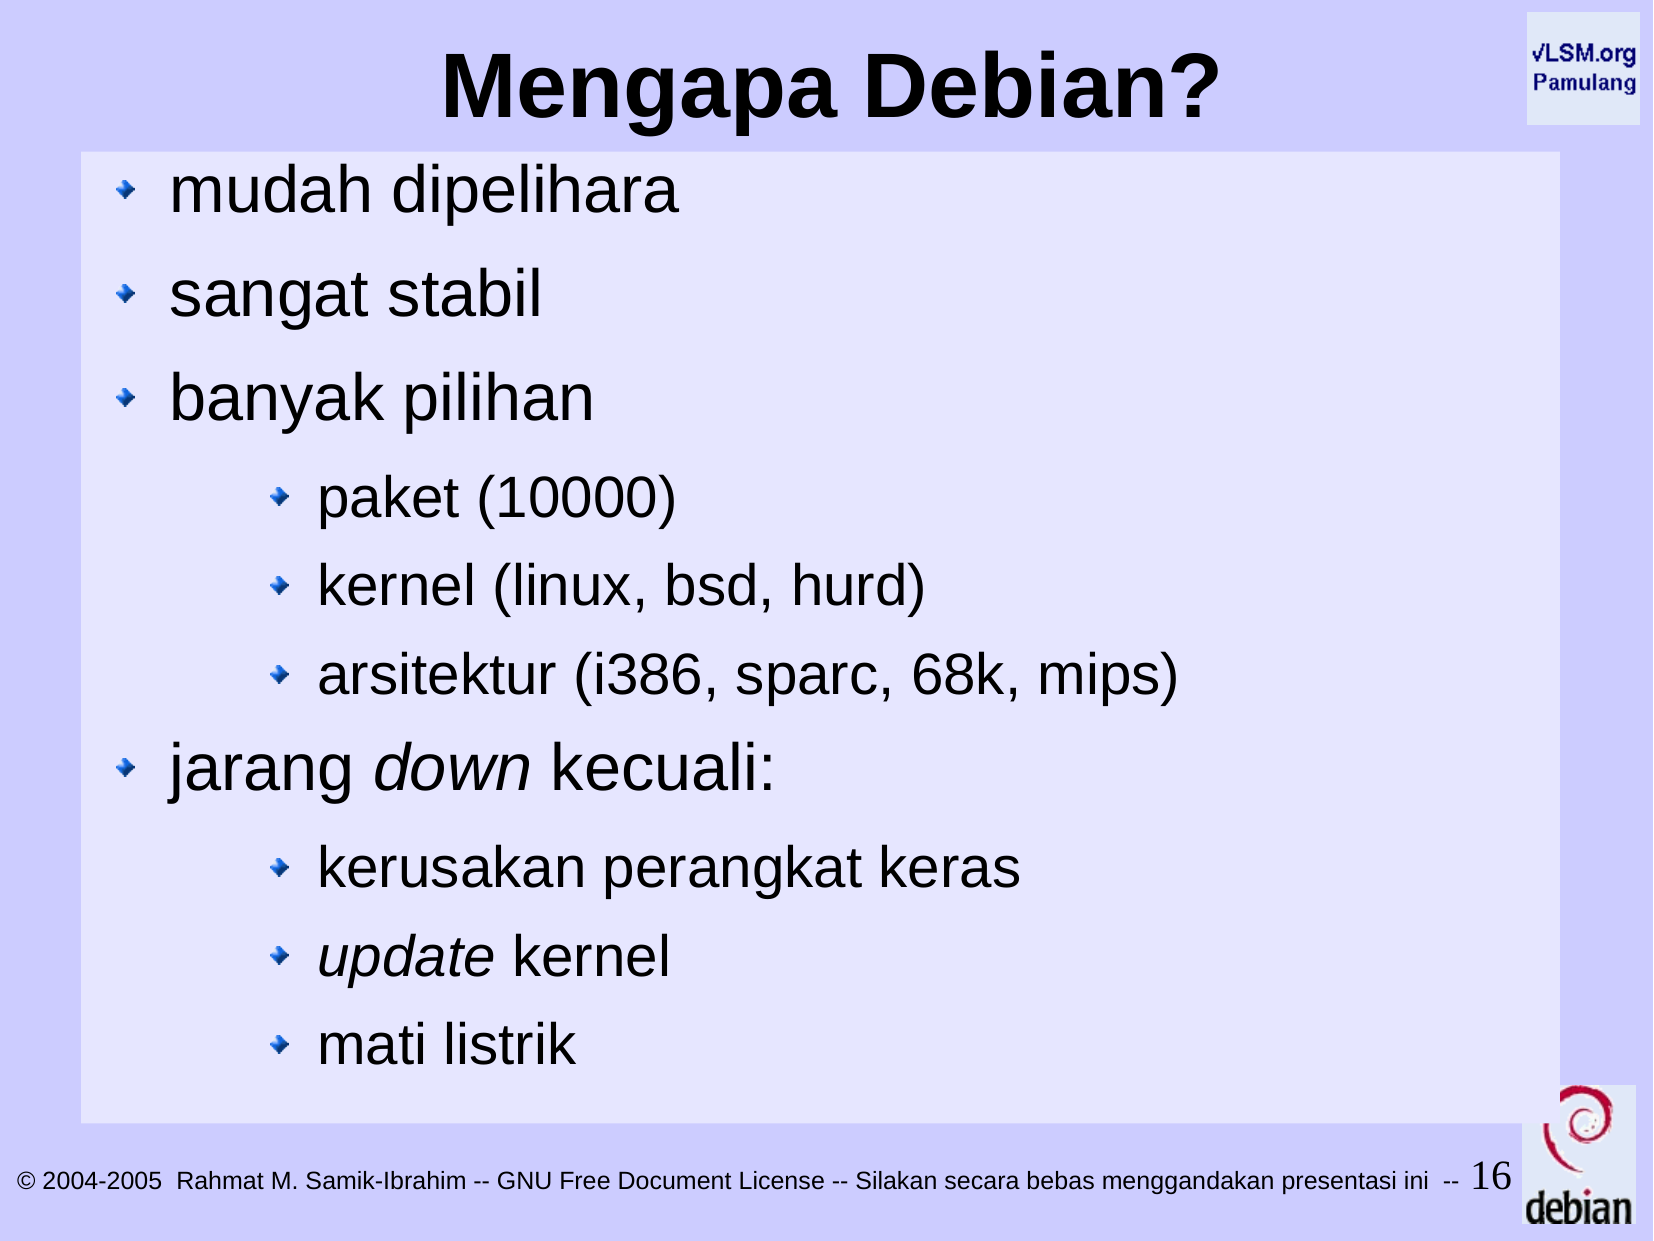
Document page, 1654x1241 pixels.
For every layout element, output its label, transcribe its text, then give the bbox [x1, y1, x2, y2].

picture [1522, 1085, 1636, 1224]
title Mengapa Debian? [40, 31, 1625, 142]
list mudah dipelihara sangat stabil banyak pilihan paket (10000) kernel (linux, bsd, hurd) arsitektur (i386, sparc, 68k, mips) jarang down kecuali: kerusakan perangkat keras update kernel mati listrik [81, 151, 1560, 1124]
picture [1527, 12, 1640, 125]
